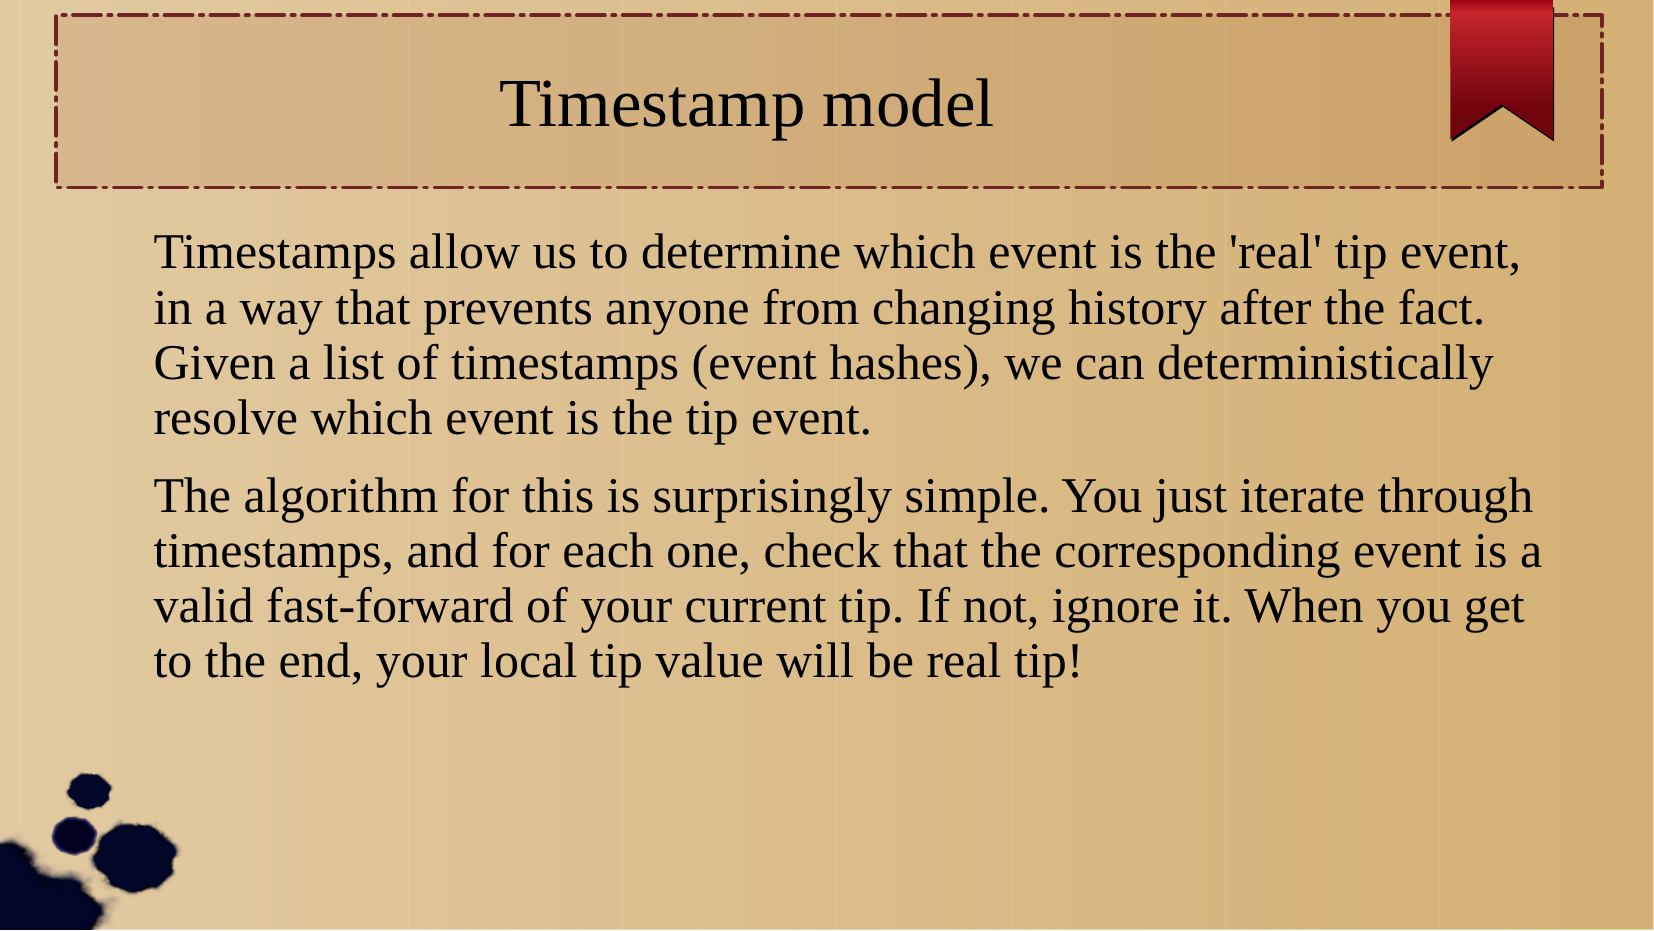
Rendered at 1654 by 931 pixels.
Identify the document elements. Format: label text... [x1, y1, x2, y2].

title Timestamp model [82, 35, 1412, 172]
list Timestamps allow us to determine which event is the 'real' tip event, in a way that prevents anyone from changing history after the fact. Given a list of timestamps (event hashes), we can deterministically resolve which event is the tip event. The algorithm for this is surprisingly simple. You just iterate through timestamps, and for each one, check that the corresponding event is a valid fast-forward of your current tip. If not, ignore it. When you get to the end, your local tip value will be real tip! [82, 224, 1571, 764]
